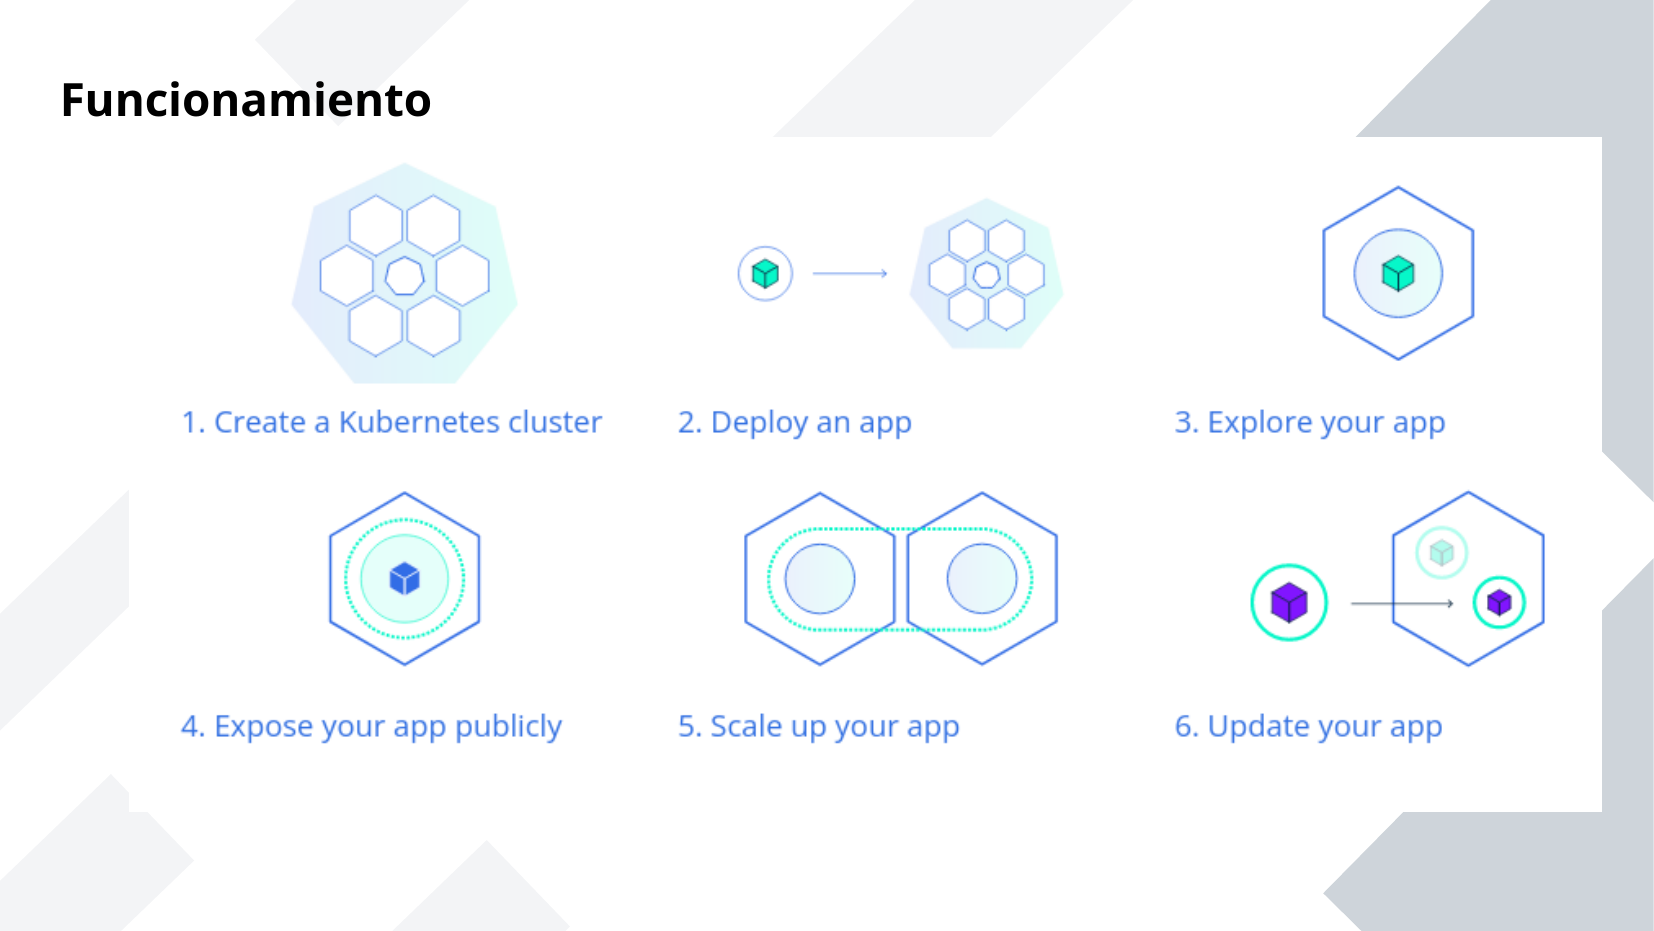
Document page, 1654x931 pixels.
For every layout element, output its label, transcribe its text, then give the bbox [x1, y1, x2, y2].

picture [129, 137, 1602, 812]
text_box Funcionamiento [45, 60, 631, 138]
